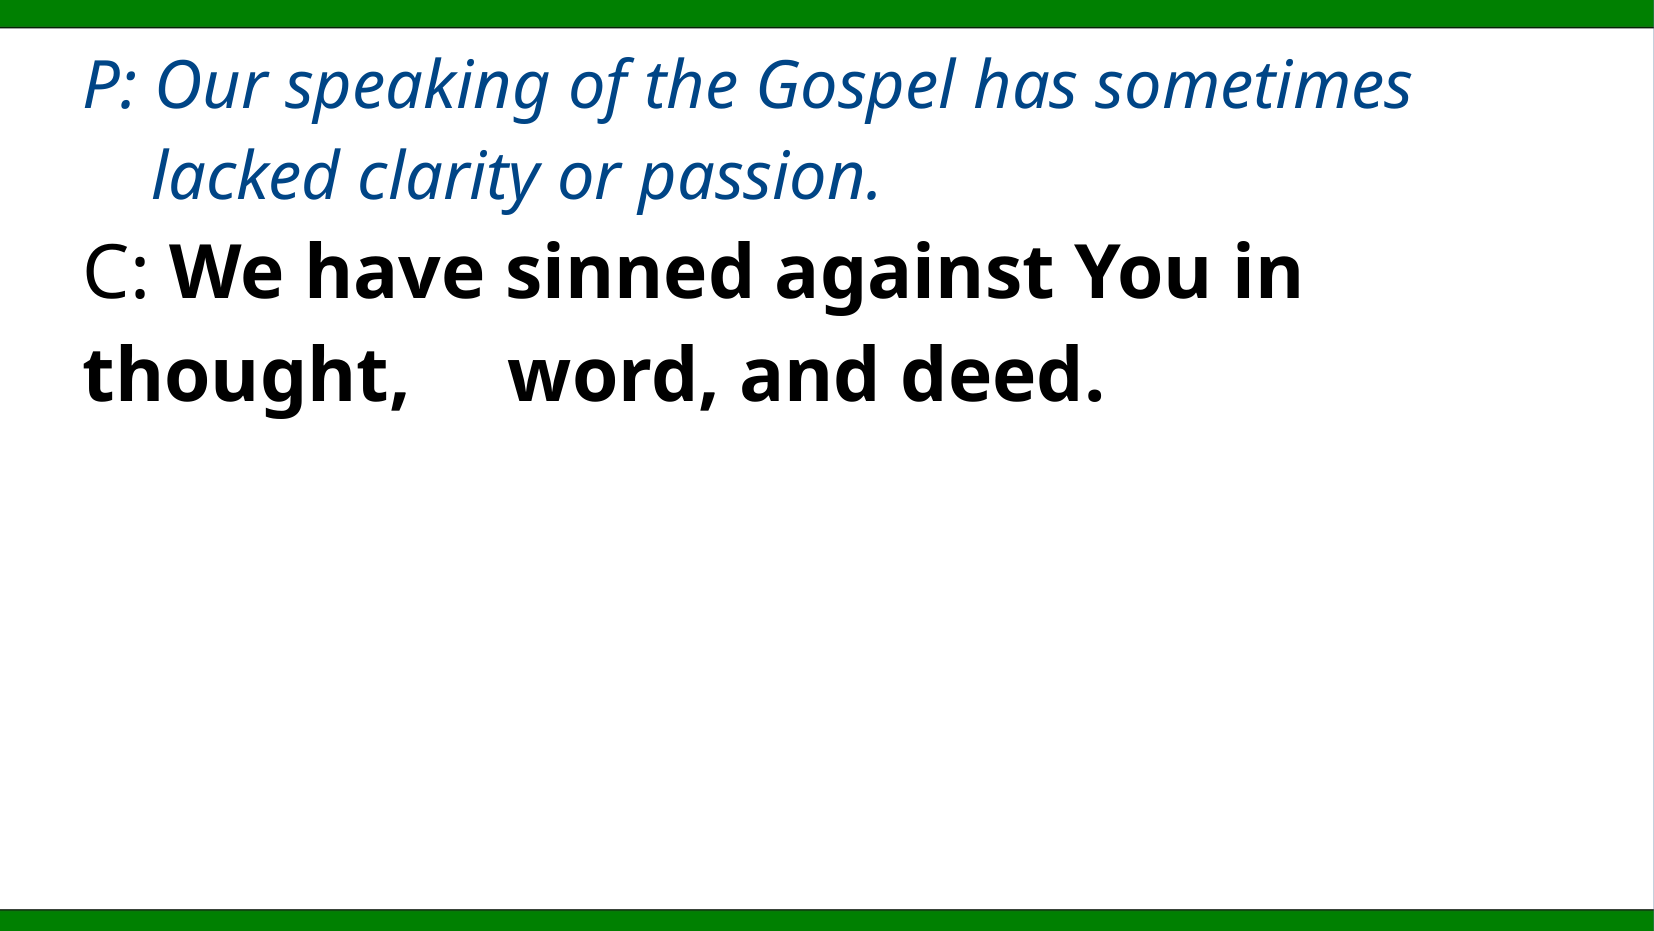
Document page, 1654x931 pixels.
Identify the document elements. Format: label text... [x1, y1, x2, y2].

picture [0, 0, 1654, 931]
title P: Our speaking of the Gospel has sometimes lacked clarity or passion. C: We have sinned against You in thought, word, and deed. [82, 37, 1571, 415]
